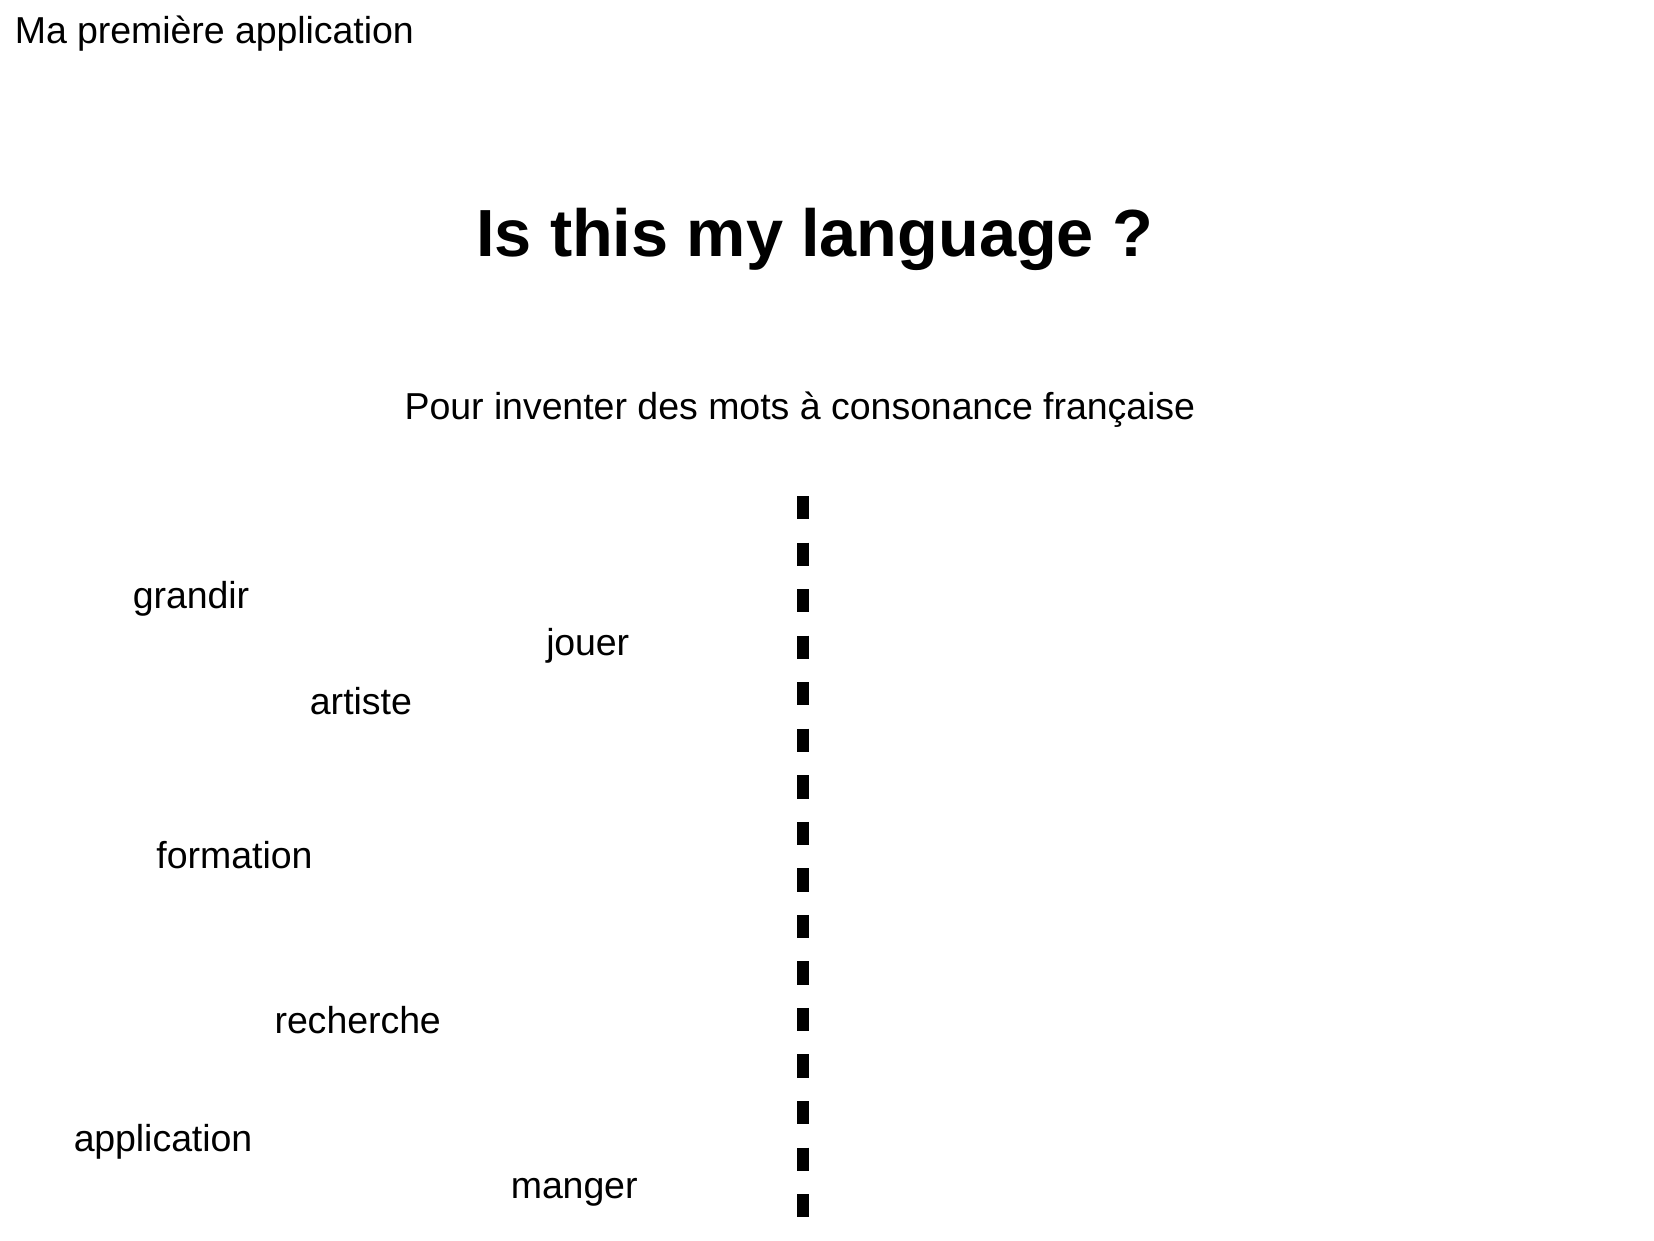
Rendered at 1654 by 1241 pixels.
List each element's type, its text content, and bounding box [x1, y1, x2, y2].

text_box jouer [531, 614, 645, 671]
text_box manger [496, 1157, 653, 1215]
text_box artiste [295, 673, 427, 731]
text_box grandir [118, 566, 265, 624]
text_box formation [141, 826, 328, 884]
text_box recherche [259, 992, 456, 1049]
text_box Pour inventer des mots à consonance française [389, 377, 1210, 435]
text_box Is this my language ? [0, 188, 1654, 308]
text_box application [59, 1110, 268, 1168]
text_box Ma première application [0, 2, 429, 60]
